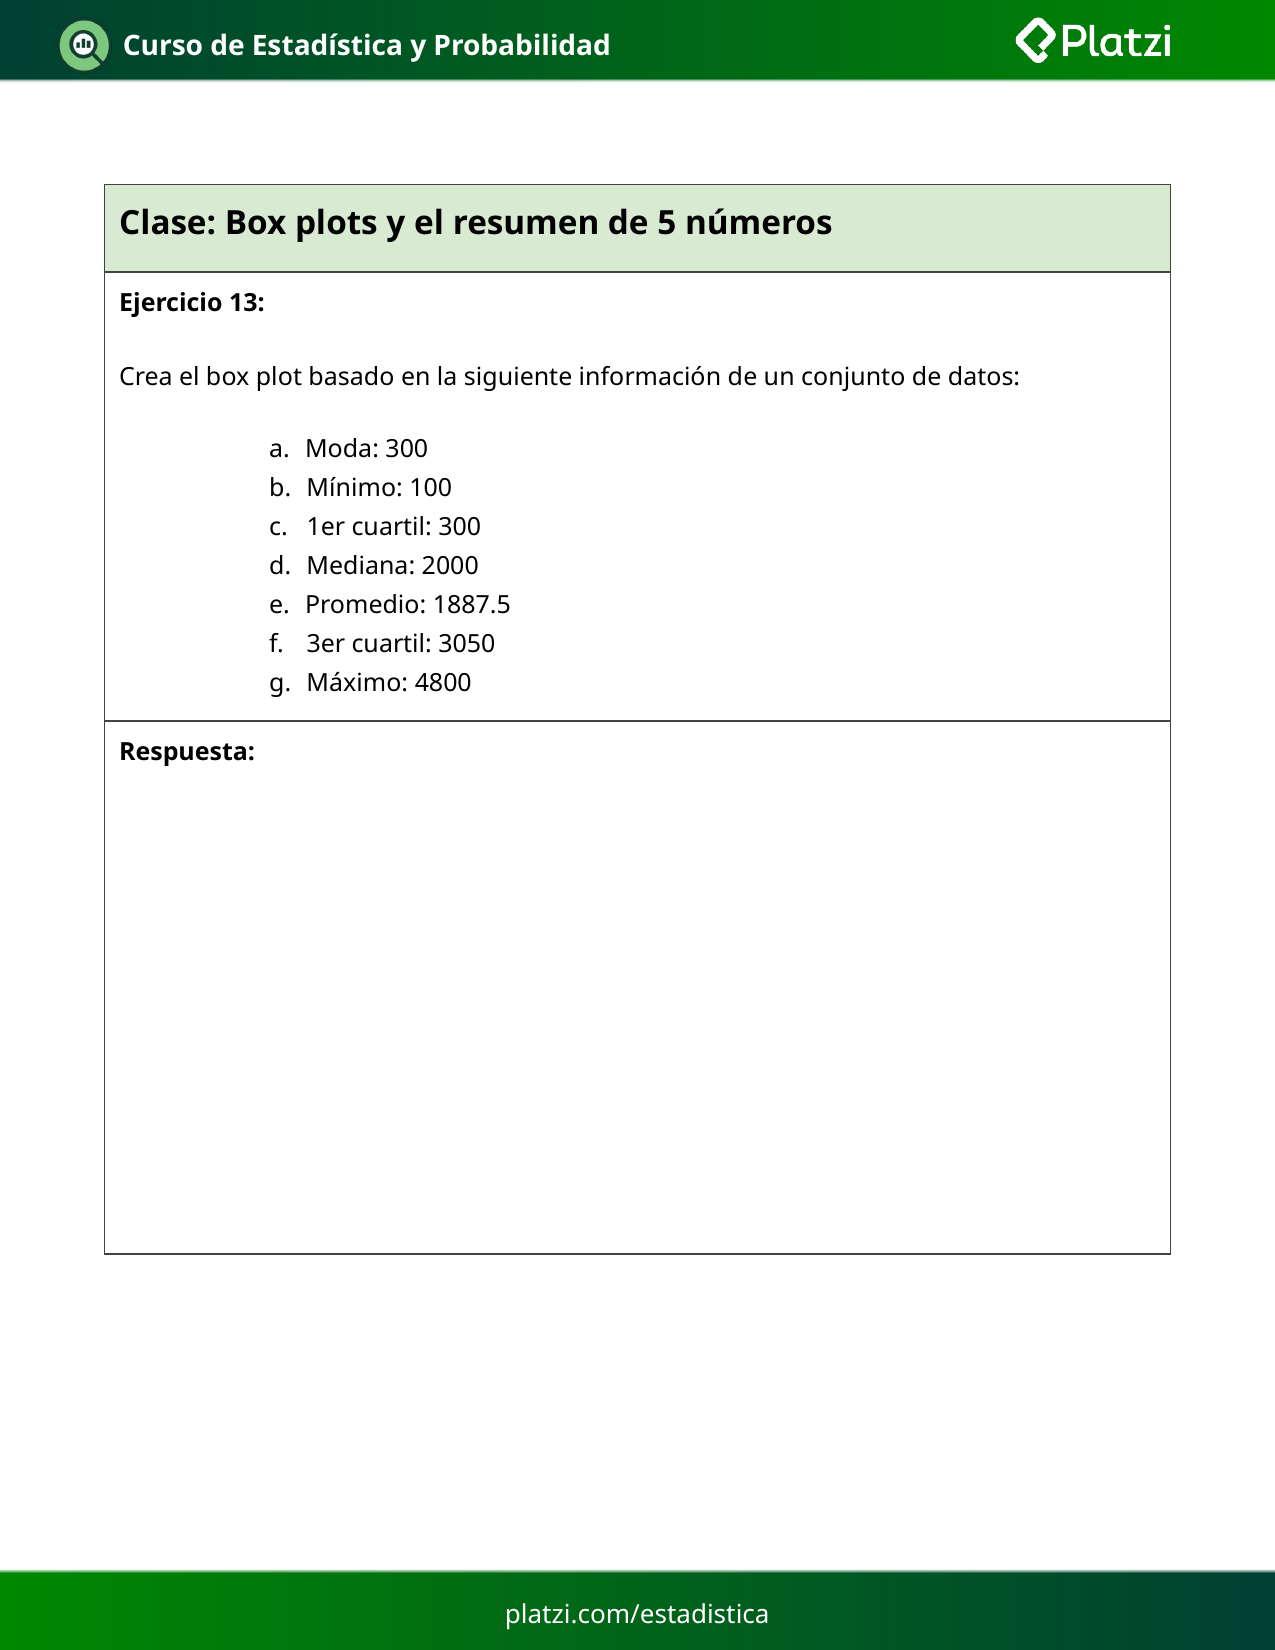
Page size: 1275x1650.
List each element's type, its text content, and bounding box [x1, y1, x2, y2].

table_cell Respuesta: [105, 722, 1170, 1253]
table_cell Ejercicio 13: Crea el box plot basado en la siguiente información de un conjunto de datos: a. Moda: 300 b. Mínimo: 100 c. 1er cuartil: 300 d. Mediana: 2000 e. Promedio: 1887.5 f. 3er cuartil: 3050 g. Máximo: 4800 [105, 273, 1170, 720]
table_header Clase: Box plots y el resumen de 5 números [105, 185, 1170, 271]
title Curso de Estadística y Probabilidad [101, 6, 976, 86]
subtitle platzi.com/estadistica [200, 1571, 1075, 1650]
picture [0, 0, 1275, 1650]
